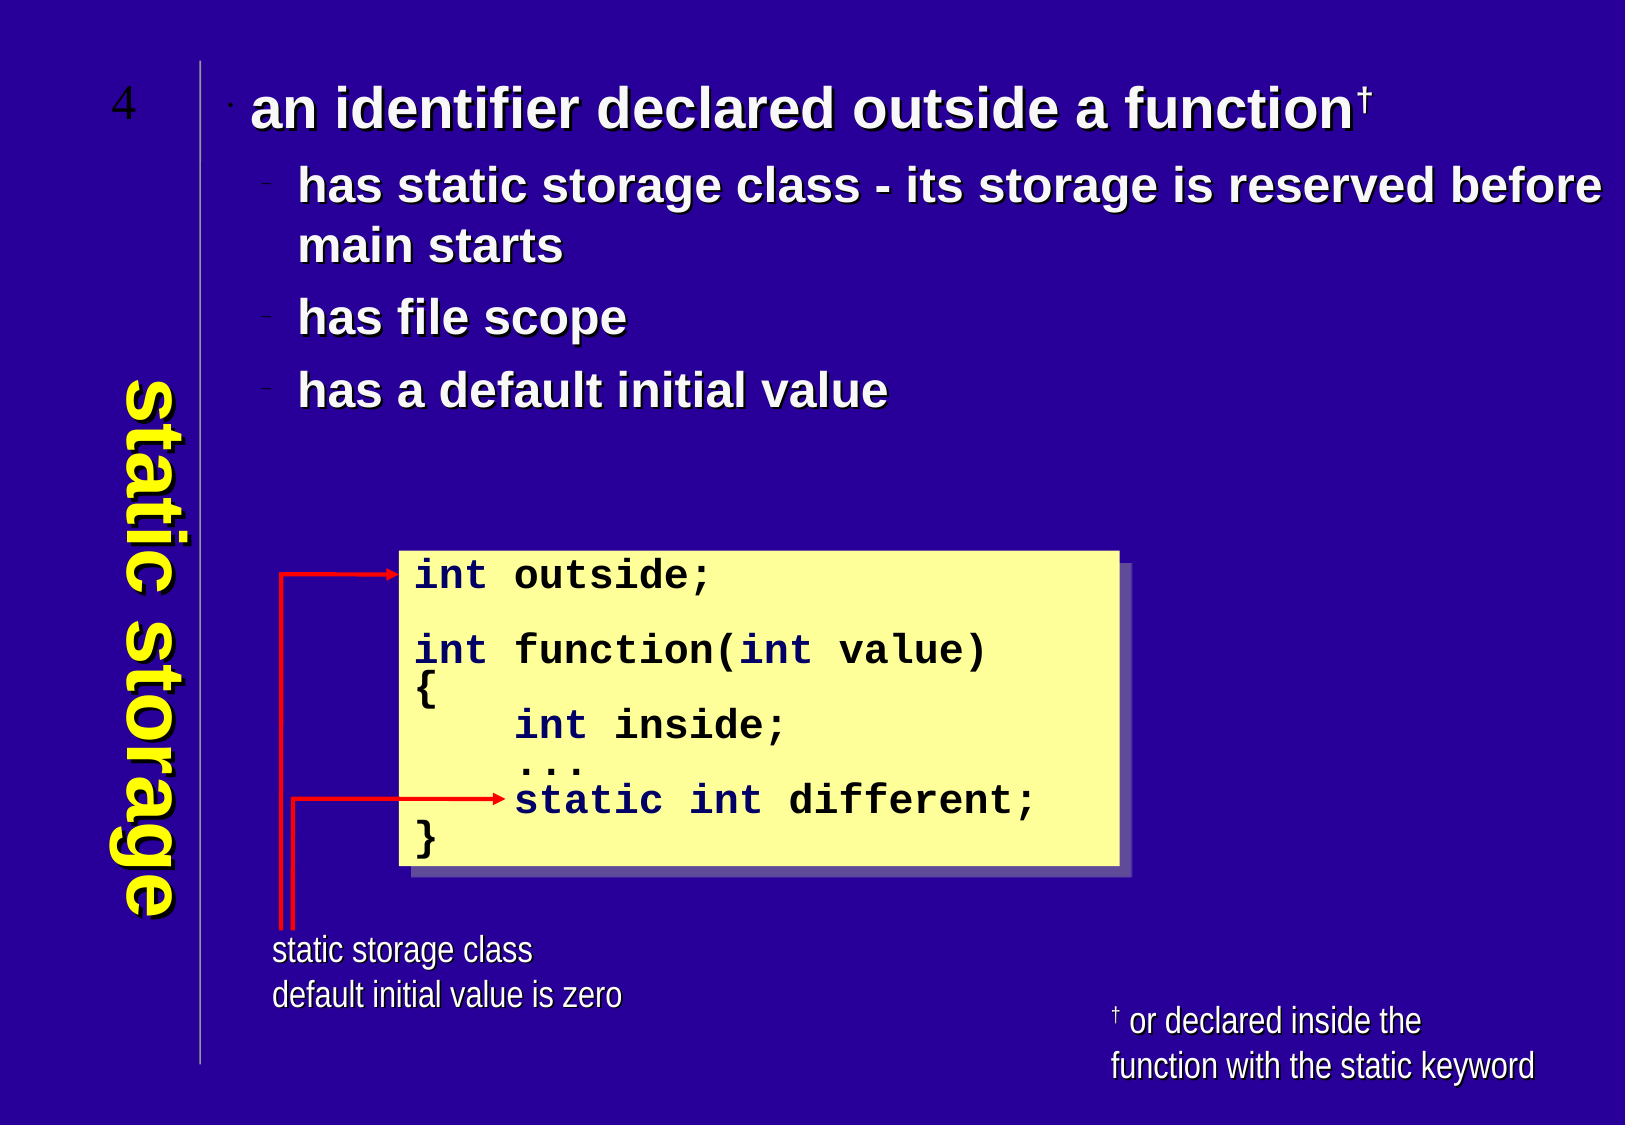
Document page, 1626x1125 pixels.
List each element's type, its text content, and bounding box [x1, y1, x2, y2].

text_box int outside; int function(int value) { int inside; ... static int different; } [398, 550, 1120, 867]
list an identifier declared outside a function† has static storage class - its storage is reserved before main starts has file scope has a default initial value [212, 62, 1625, 1063]
text_box static storage class default initial value is zero [257, 916, 683, 1023]
title static storage [41, 188, 219, 1108]
text_box † or declared inside the function with the static keyword [1096, 988, 1602, 1095]
